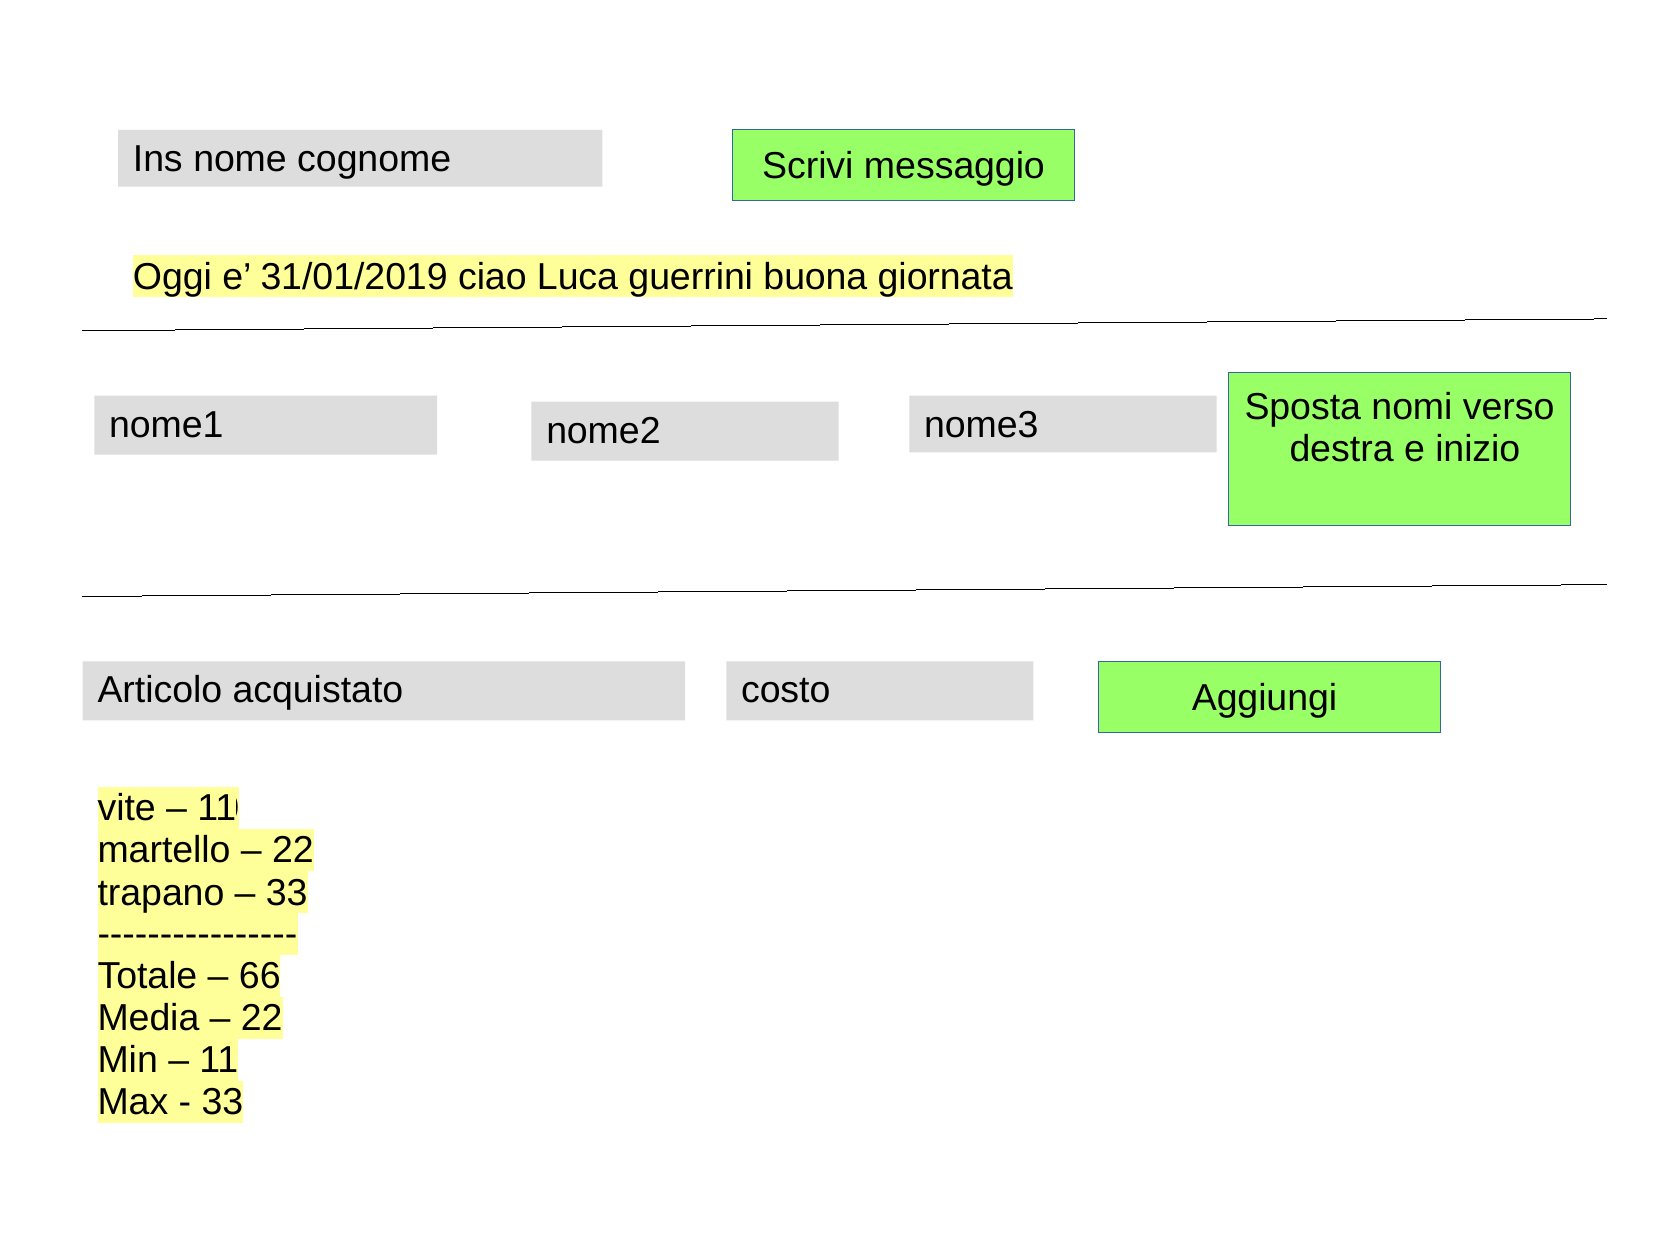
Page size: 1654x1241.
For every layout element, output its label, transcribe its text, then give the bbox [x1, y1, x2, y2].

text_box nome3 [909, 395, 1217, 453]
text_box Oggi e’ 31/01/2019 ciao Luca guerrini buona giornata [118, 248, 1241, 319]
text_box vite – 11 martello – 22 trapano – 33 ---------------- Totale – 66 Media – 22 Min – 11 Max - 33 [82, 779, 591, 1131]
text_box Ins nome cognome [118, 129, 603, 187]
text_box nome2 [531, 401, 839, 461]
text_box Sposta nomi verso destra e inizio [1228, 372, 1571, 526]
text_box nome1 [94, 395, 438, 455]
text_box costo [726, 661, 1034, 721]
text_box Articolo acquistato [82, 661, 686, 721]
text_box Scrivi messaggio [732, 129, 1075, 201]
text_box Aggiungi [1098, 661, 1441, 733]
